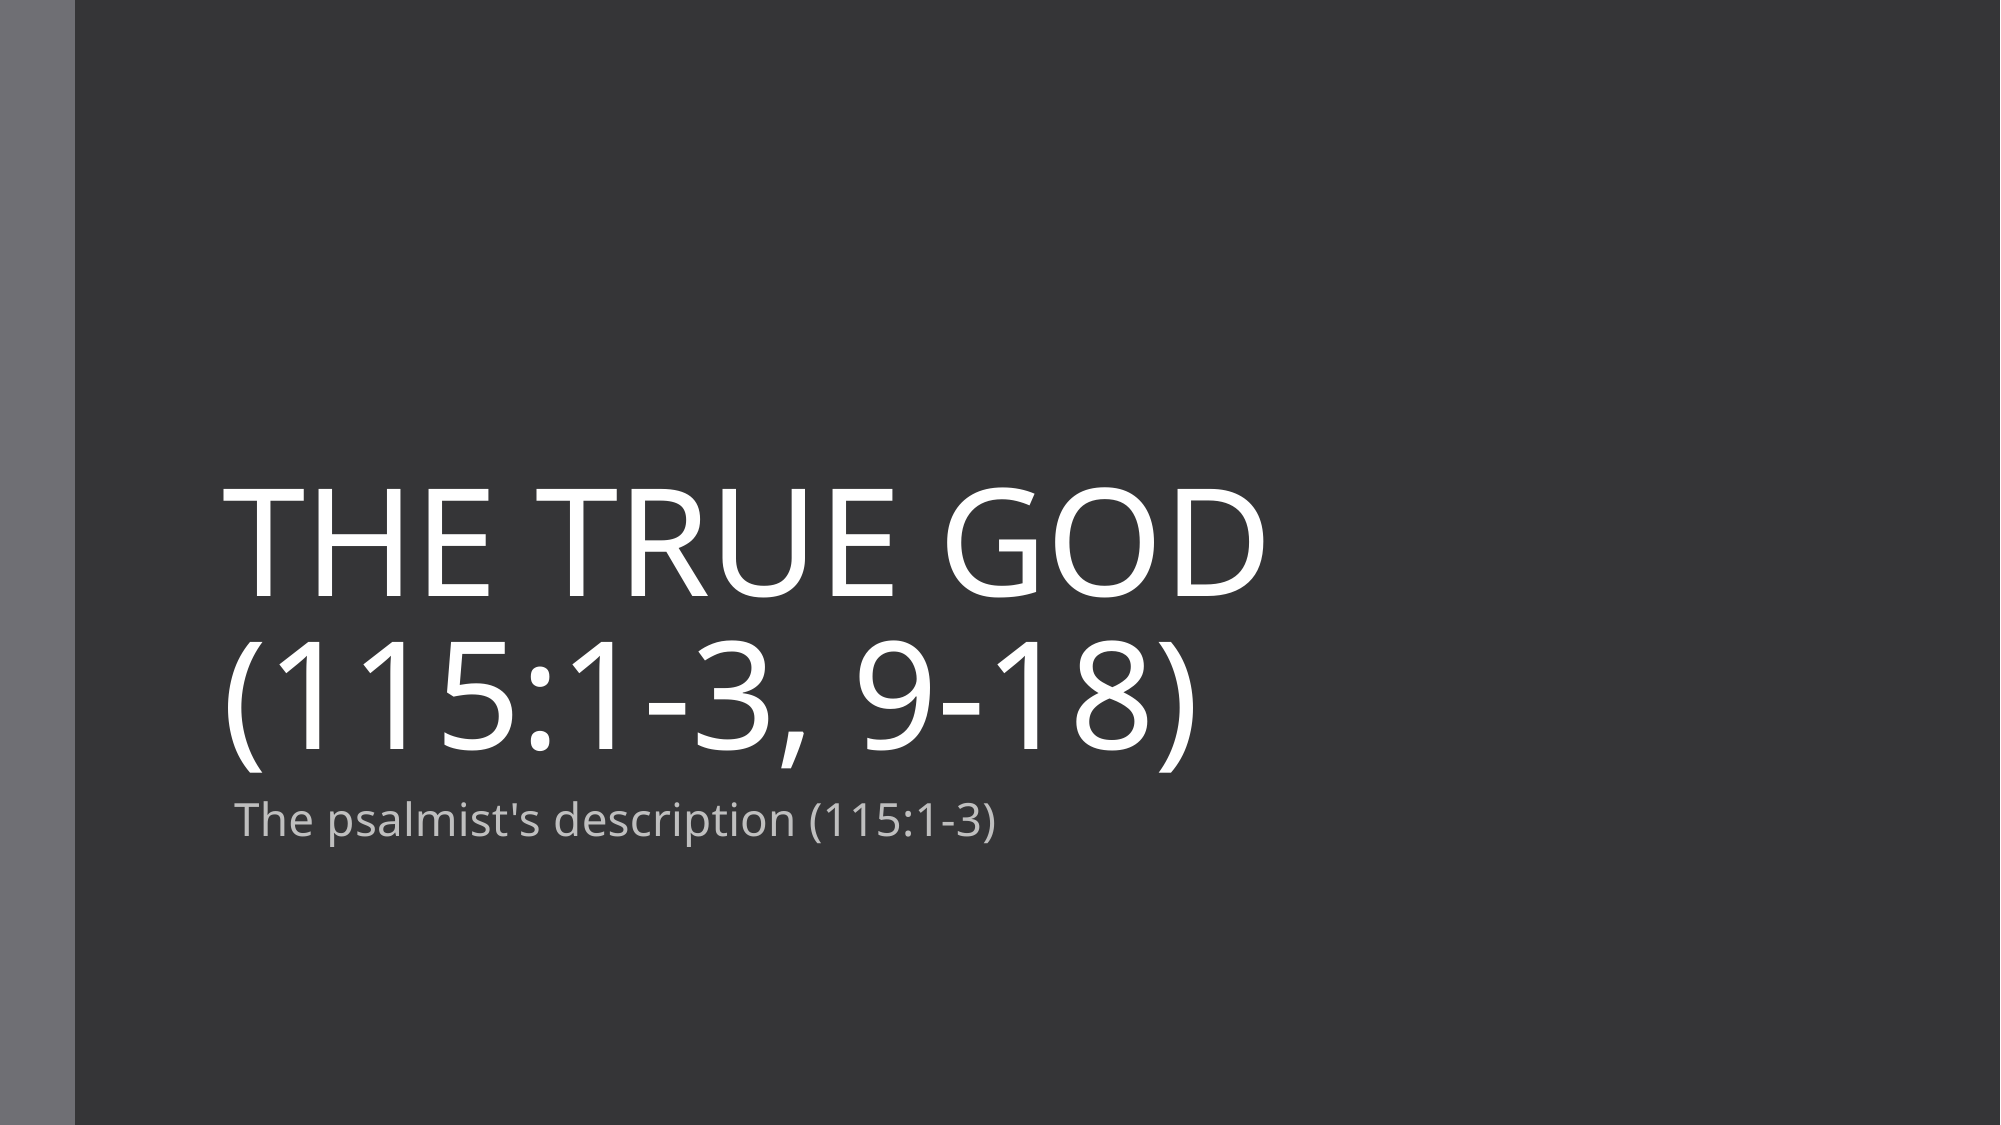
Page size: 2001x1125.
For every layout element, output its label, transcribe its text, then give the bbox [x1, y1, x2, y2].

title THE TRUE GOD (115:1-3, 9-18) [206, 124, 1752, 787]
subtitle The psalmist's description (115:1-3) [206, 787, 1752, 1066]
